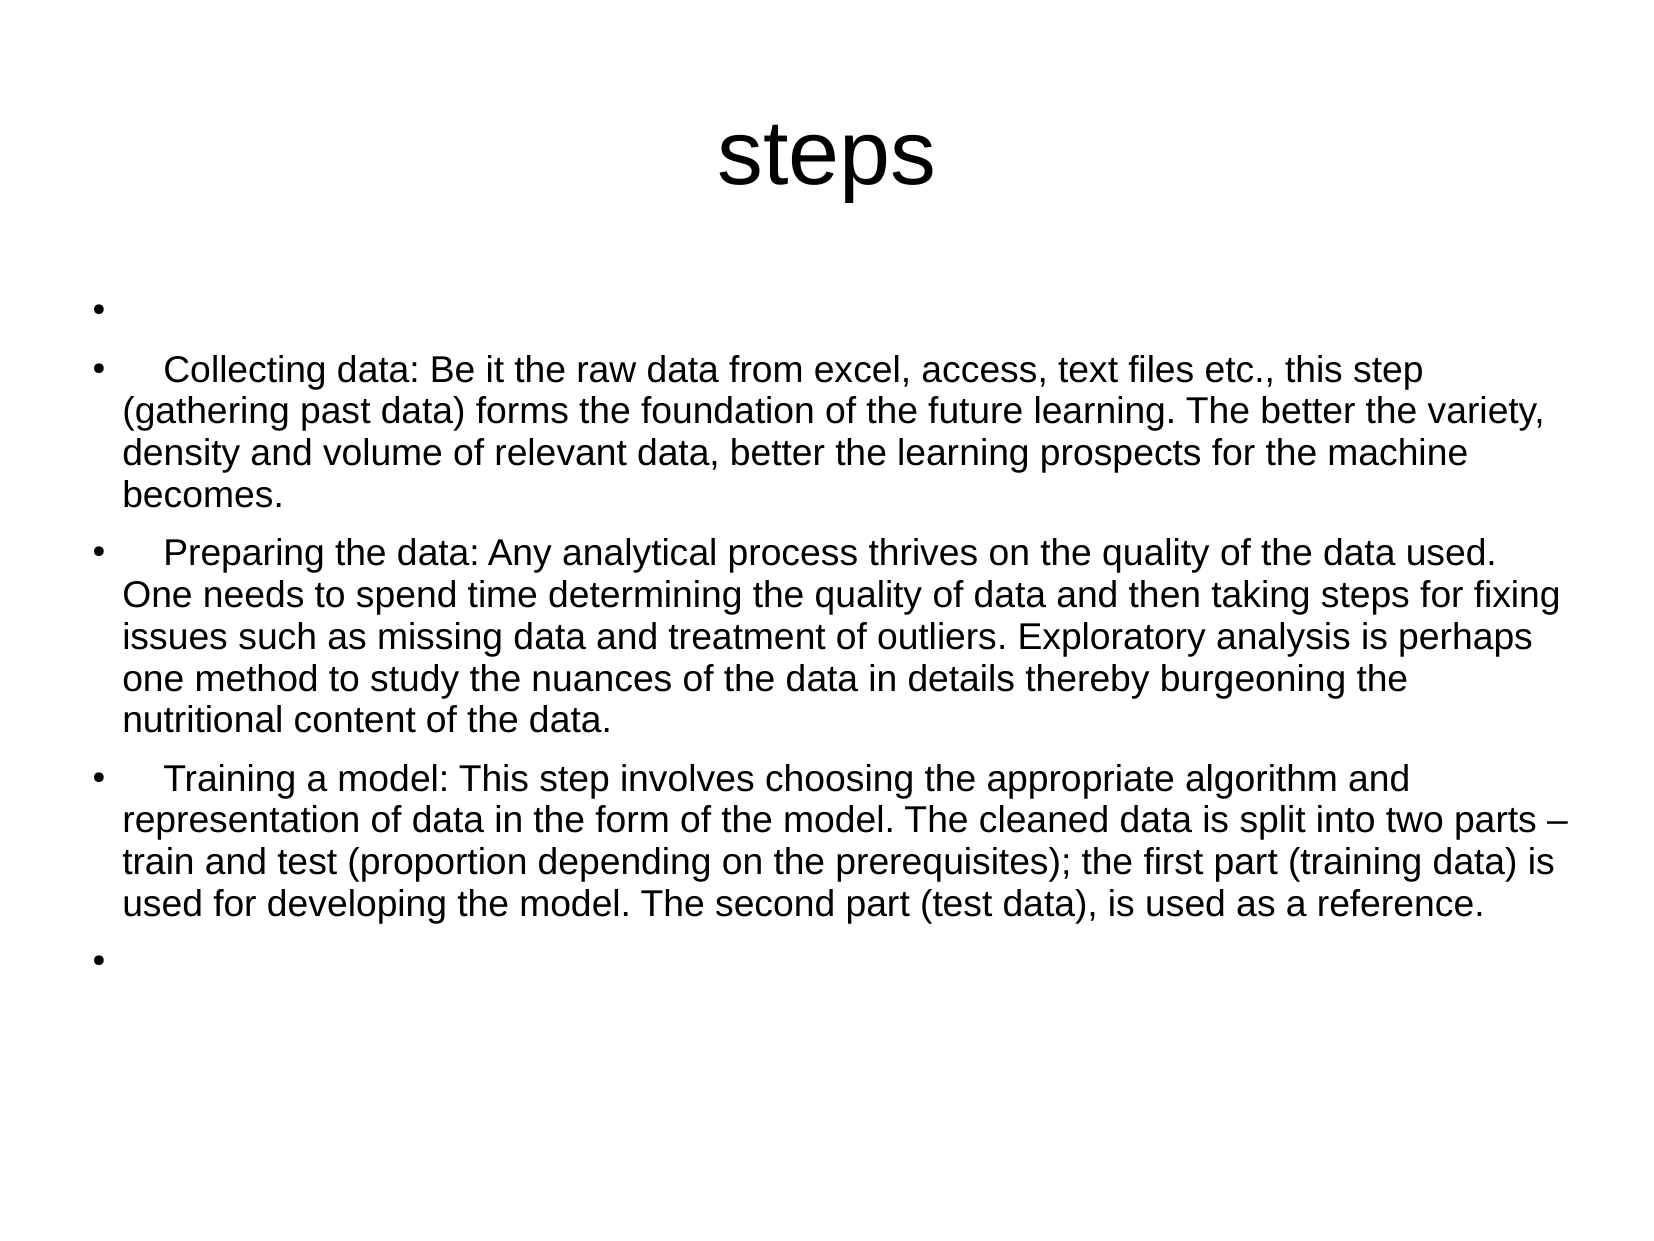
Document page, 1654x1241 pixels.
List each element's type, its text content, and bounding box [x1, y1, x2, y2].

title steps [82, 49, 1571, 257]
list Collecting data: Be it the raw data from excel, access, text files etc., this step (gathering past data) forms the foundation of the future learning. The better the variety, density and volume of relevant data, better the learning prospects for the machine becomes. Preparing the data: Any analytical process thrives on the quality of the data used. One needs to spend time determining the quality of data and then taking steps for fixing issues such as missing data and treatment of outliers. Exploratory analysis is perhaps one method to study the nuances of the data in details thereby burgeoning the nutritional content of the data. Training a model: This step involves choosing the appropriate algorithm and representation of data in the form of the model. The cleaned data is split into two parts – train and test (proportion depending on the prerequisites); the first part (training data) is used for developing the model. The second part (test data), is used as a reference. [82, 290, 1571, 1010]
